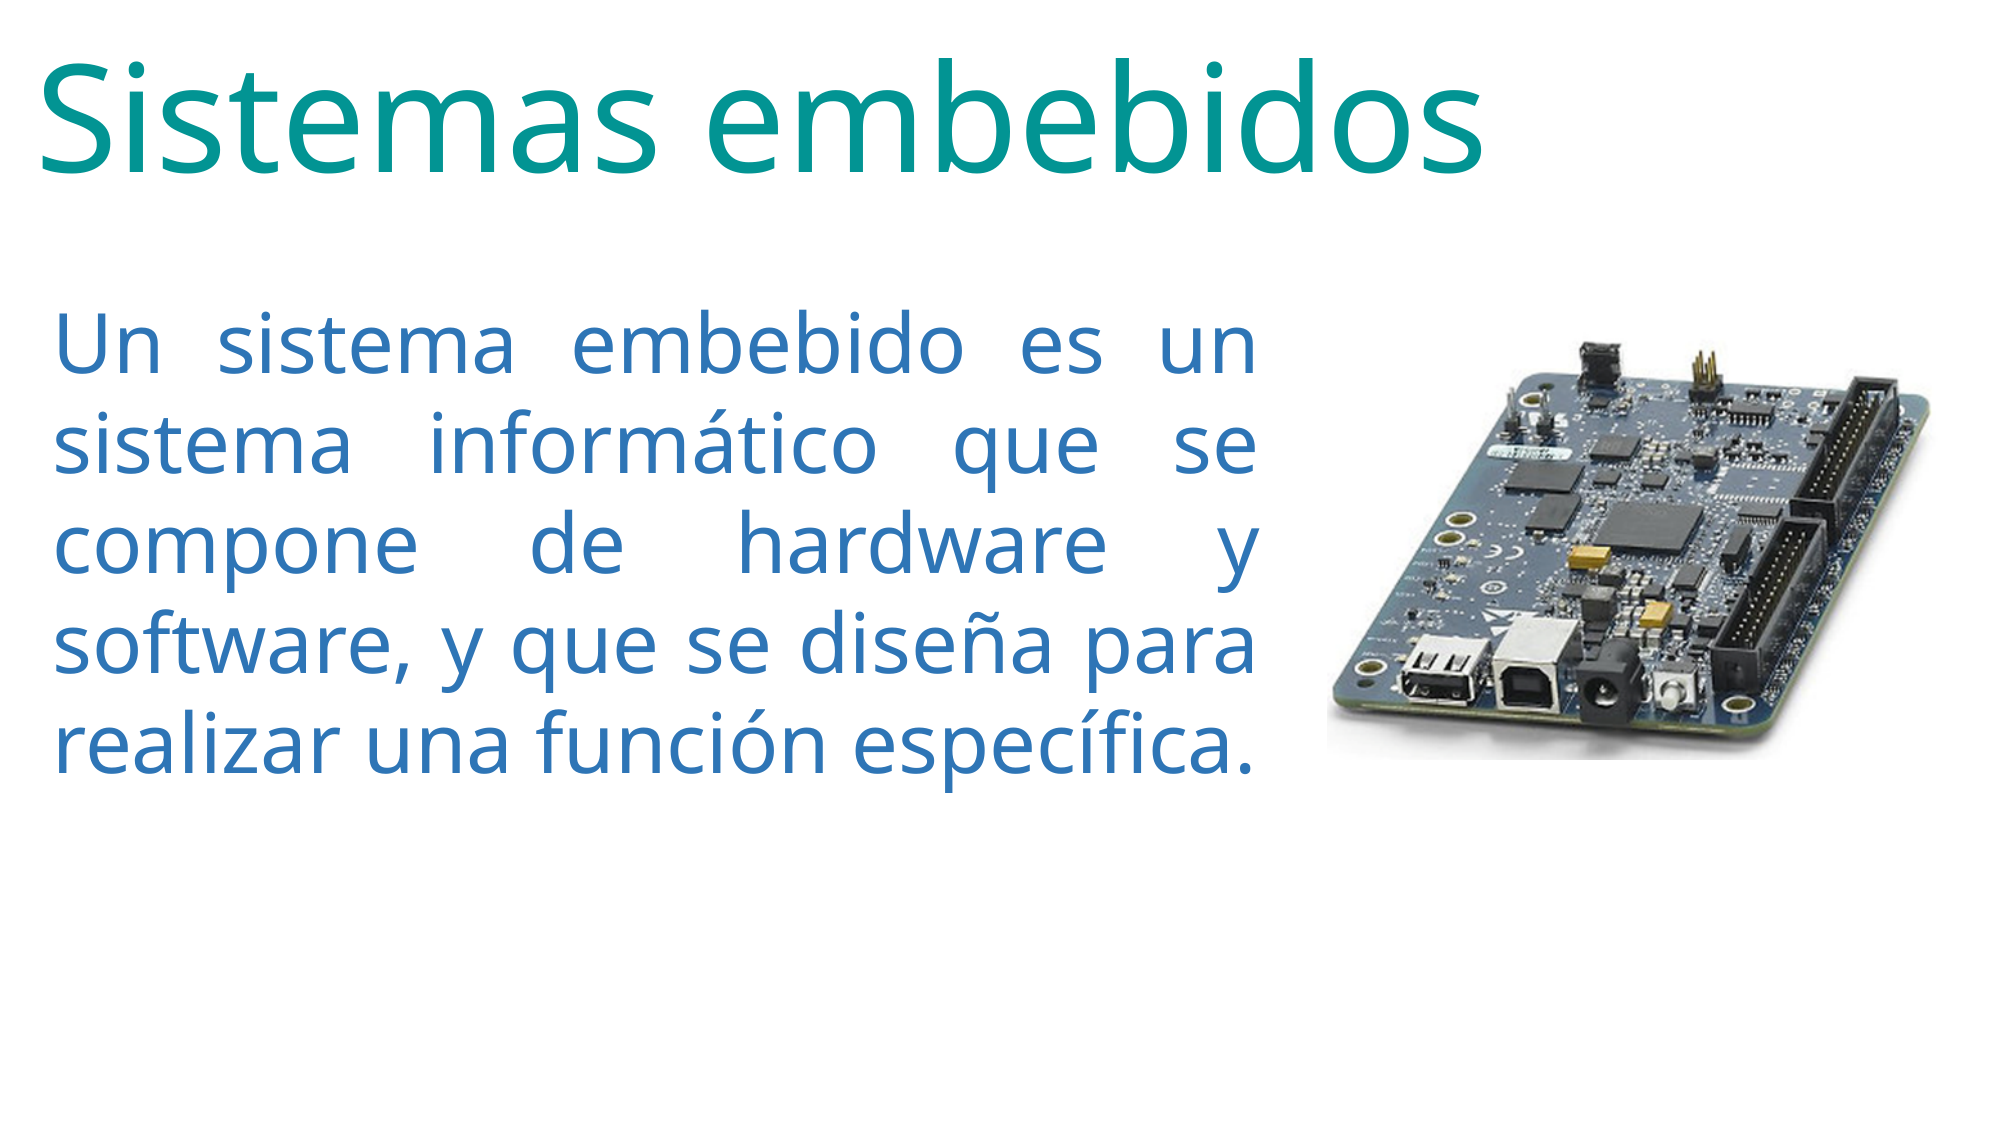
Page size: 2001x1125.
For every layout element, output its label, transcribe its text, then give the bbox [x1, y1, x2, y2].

text_box Un sistema embebido es un sistema informático que se compone de hardware y software, y que se diseña para realizar una función específica. [37, 282, 1283, 803]
picture [1327, 325, 1946, 760]
title Sistemas embebidos [19, 15, 1745, 233]
